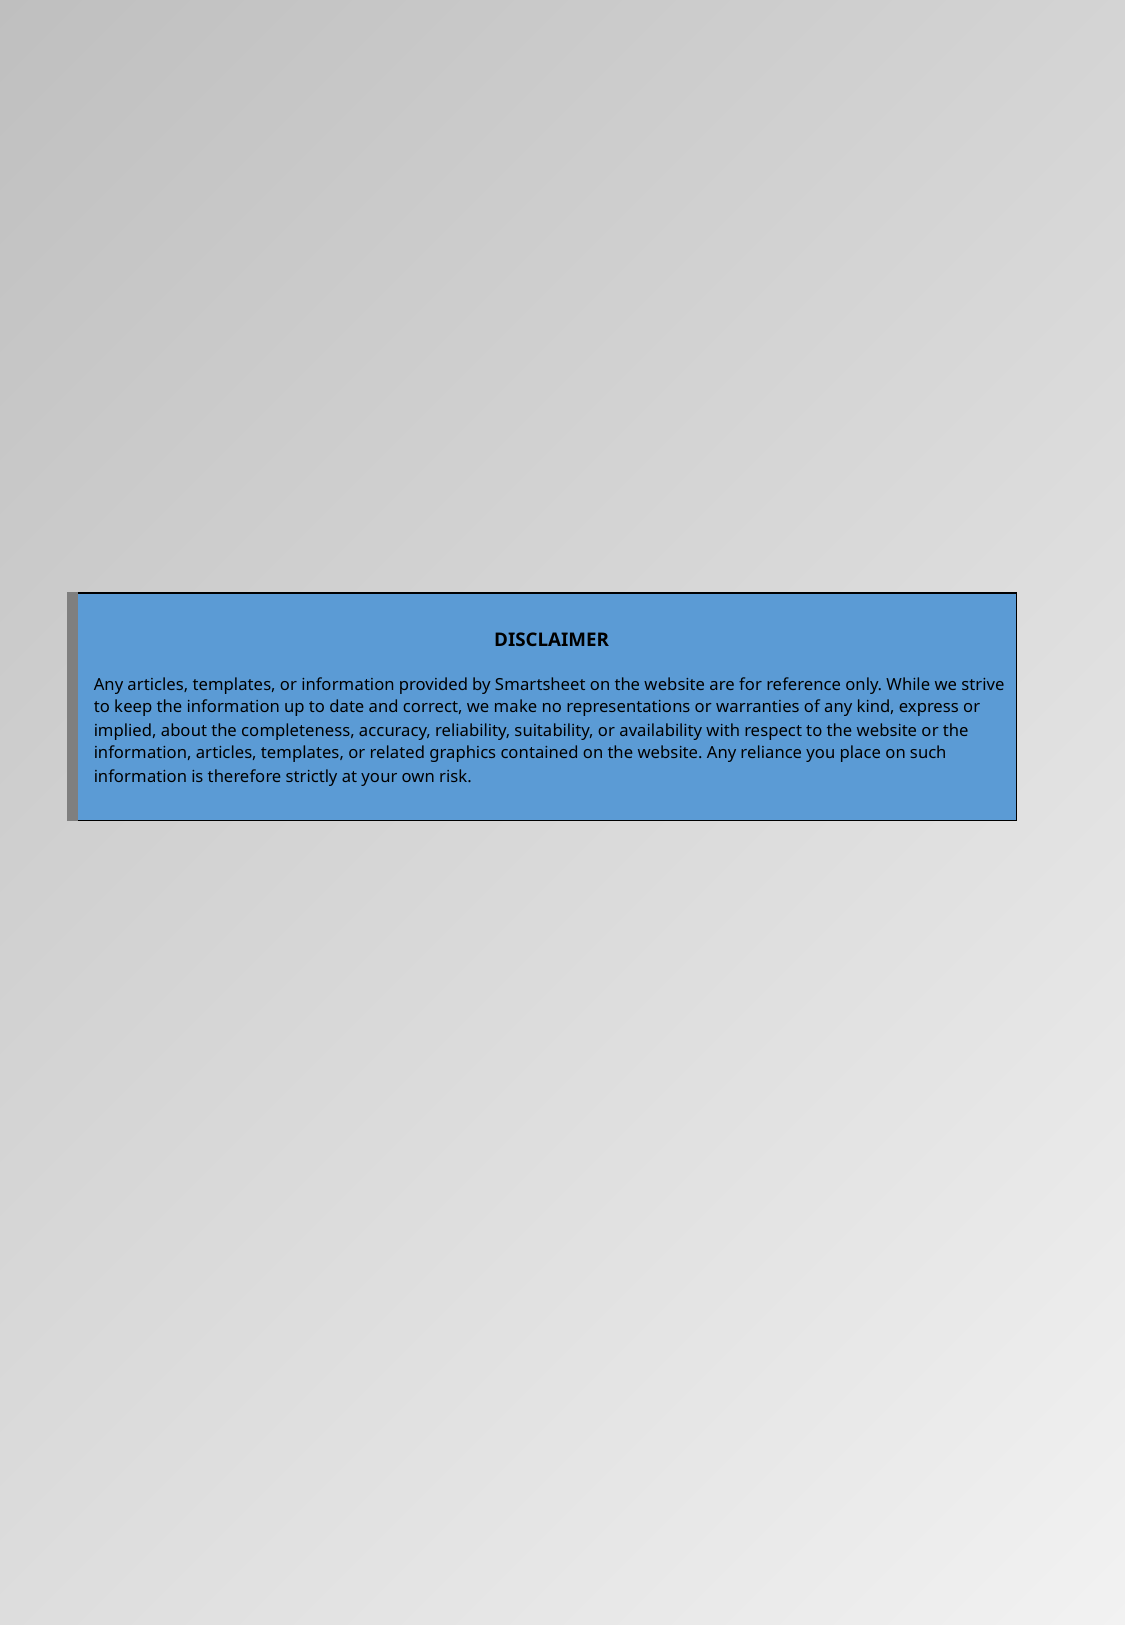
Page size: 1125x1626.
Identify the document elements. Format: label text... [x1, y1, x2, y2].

table_header DISCLAIMER Any articles, templates, or information provided by Smartsheet on the website are for reference only. While we strive to keep the information up to date and correct, we make no representations or warranties of any kind, express or implied, about the completeness, accuracy, reliability, suitability, or availability with respect to the website or the information, articles, templates, or related graphics contained on the website. Any reliance you place on such information is therefore strictly at your own risk. [78, 594, 1016, 820]
